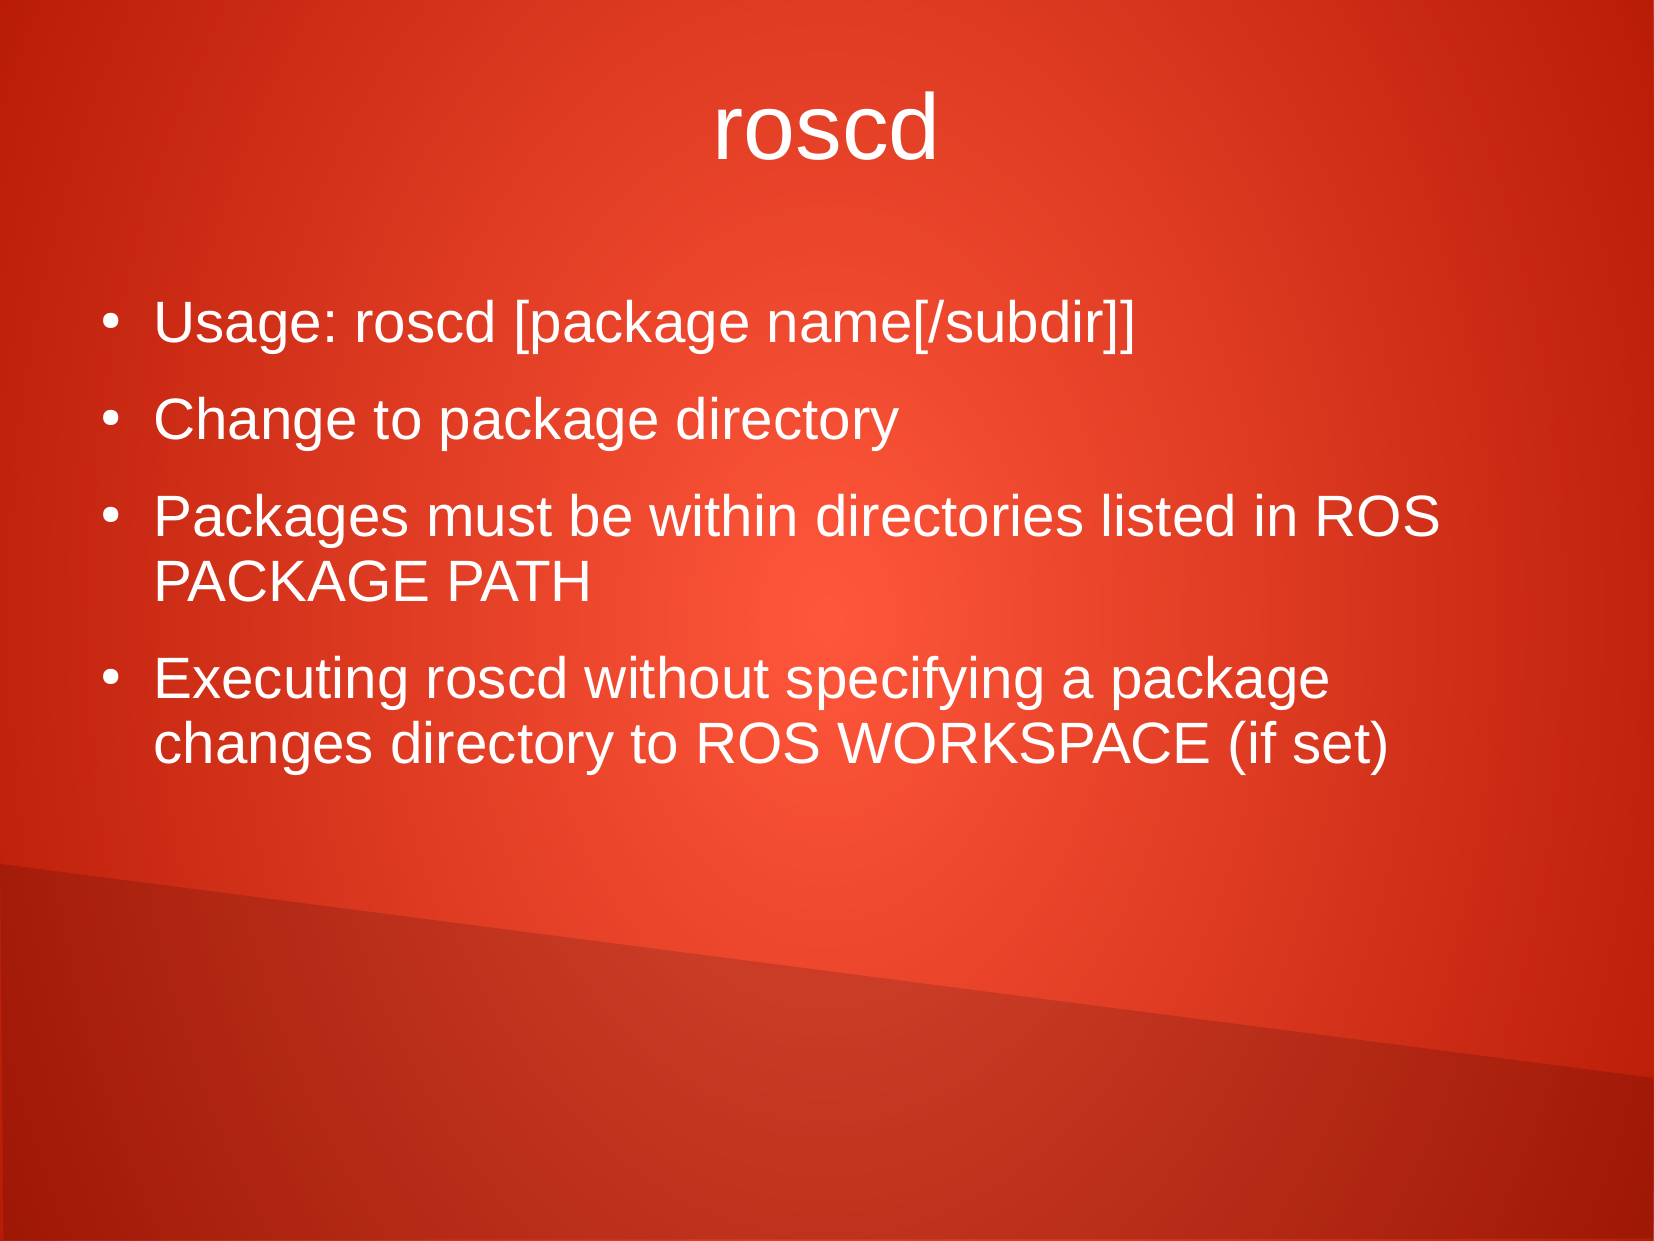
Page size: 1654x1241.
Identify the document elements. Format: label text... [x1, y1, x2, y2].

title roscd [389, 49, 1264, 205]
list Usage: roscd [package name[/subdir]] Change to package directory Packages must be within directories listed in ROS PACKAGE PATH Executing roscd without specifying a package changes directory to ROS WORKSPACE (if set) [82, 290, 1538, 1021]
